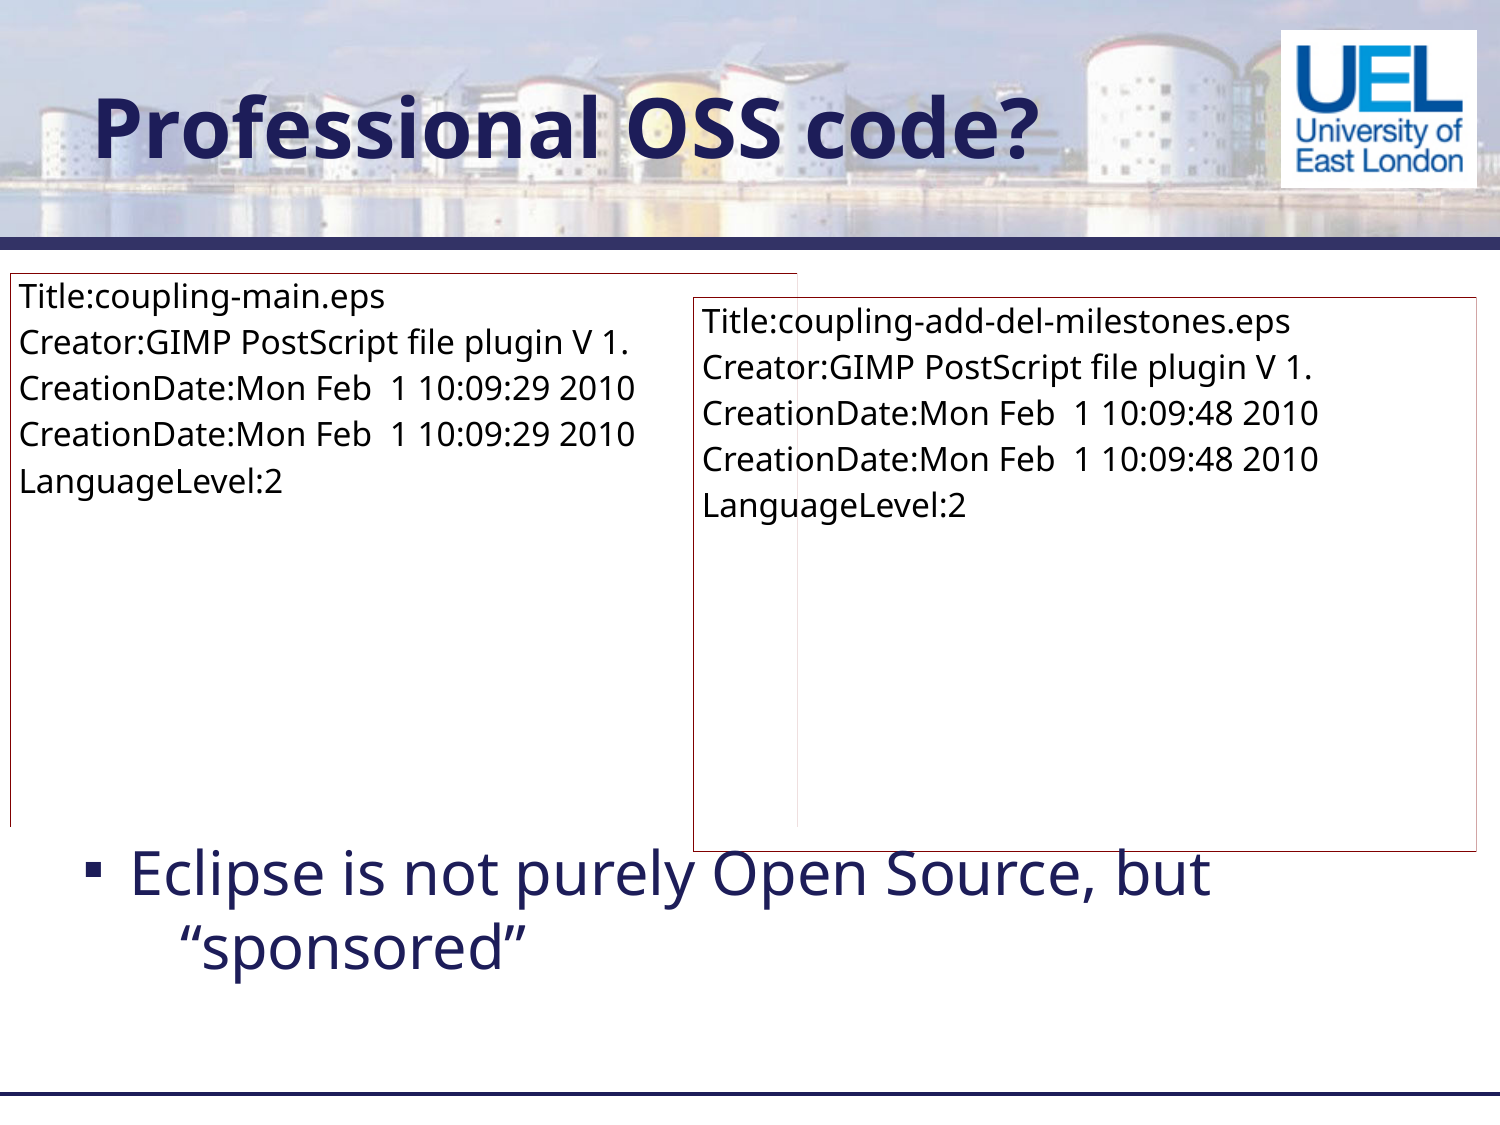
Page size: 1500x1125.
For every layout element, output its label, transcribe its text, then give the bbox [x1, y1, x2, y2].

title Professional OSS code? [76, 10, 1247, 241]
picture [0, 0, 1500, 237]
picture [7, 270, 1477, 852]
list Eclipse is not purely Open Source, but “sponsored” [70, 826, 1418, 991]
